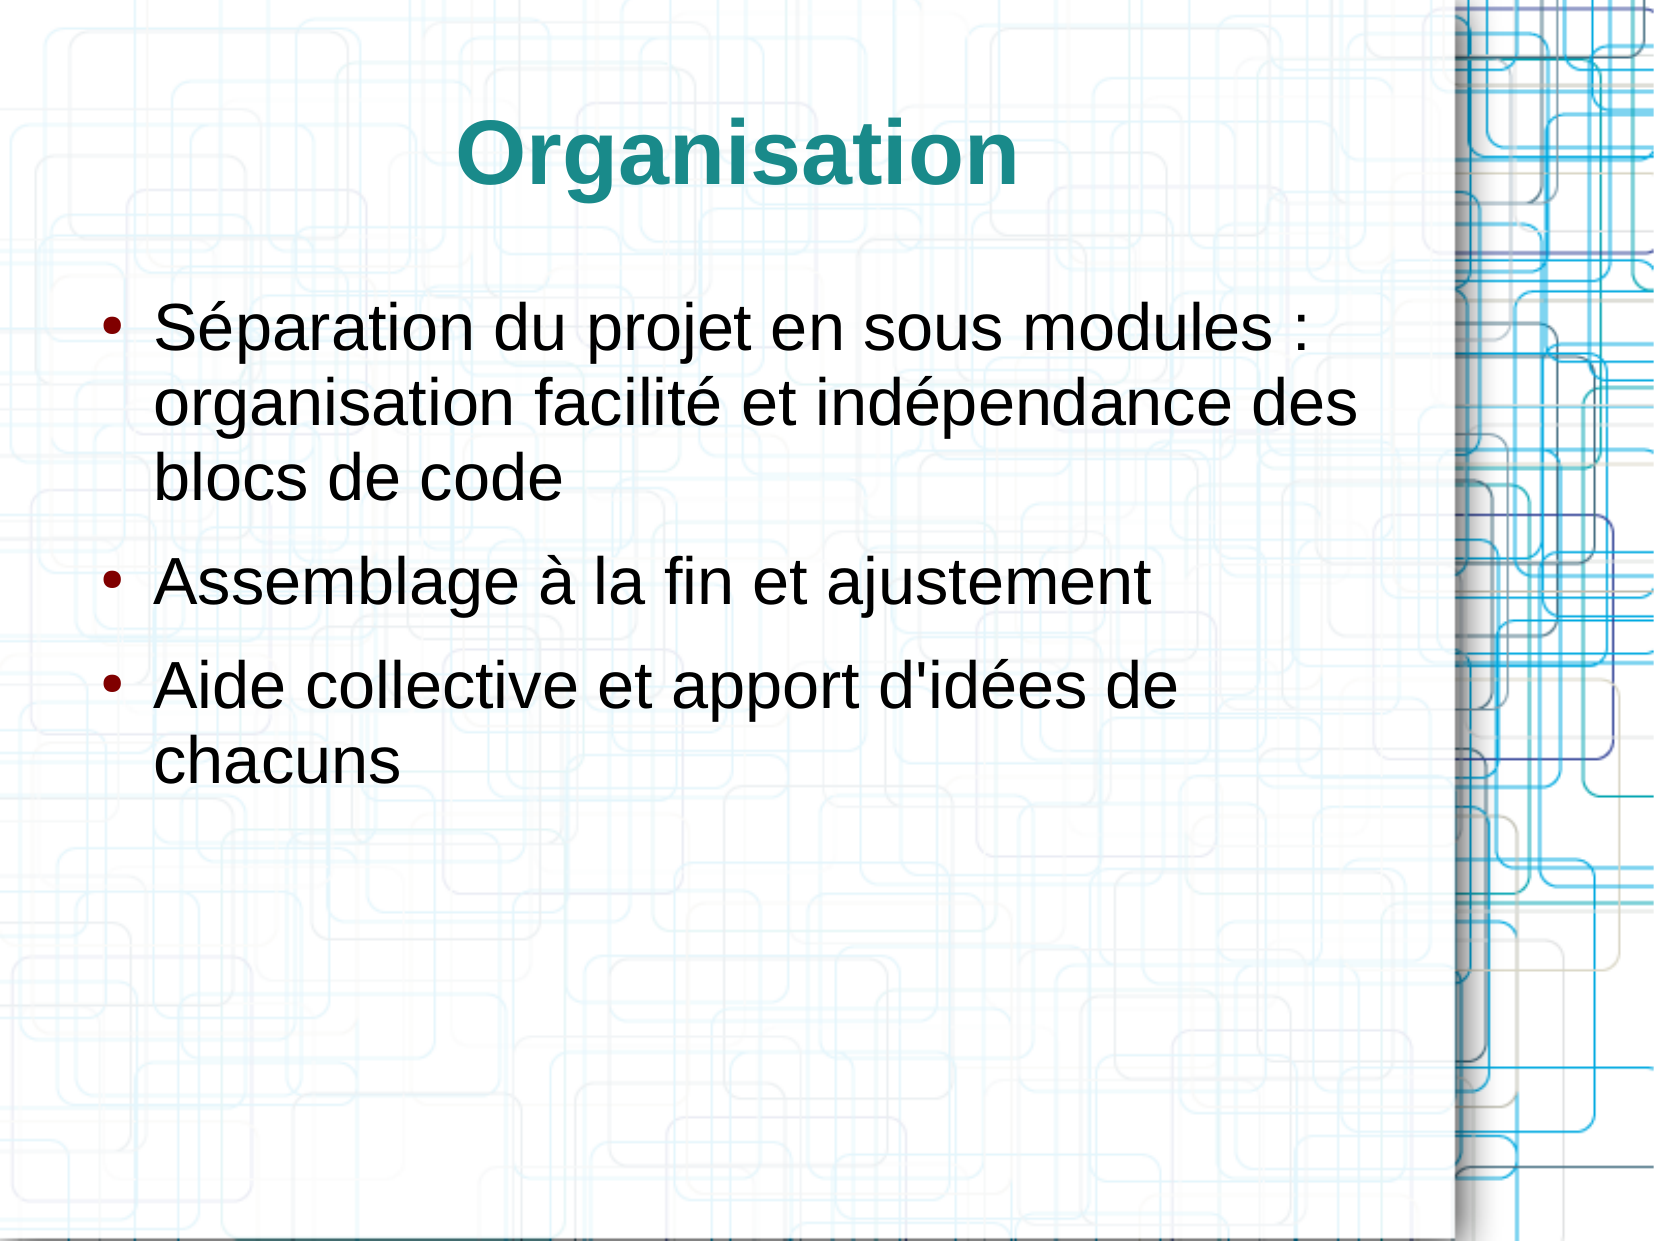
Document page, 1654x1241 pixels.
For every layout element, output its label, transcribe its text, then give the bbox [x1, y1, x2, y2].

title Organisation [59, 49, 1418, 257]
list Séparation du projet en sous modules : organisation facilité et indépendance des blocs de code Assemblage à la fin et ajustement Aide collective et apport d'idées de chacuns [82, 290, 1418, 1010]
picture [0, 0, 1654, 1241]
